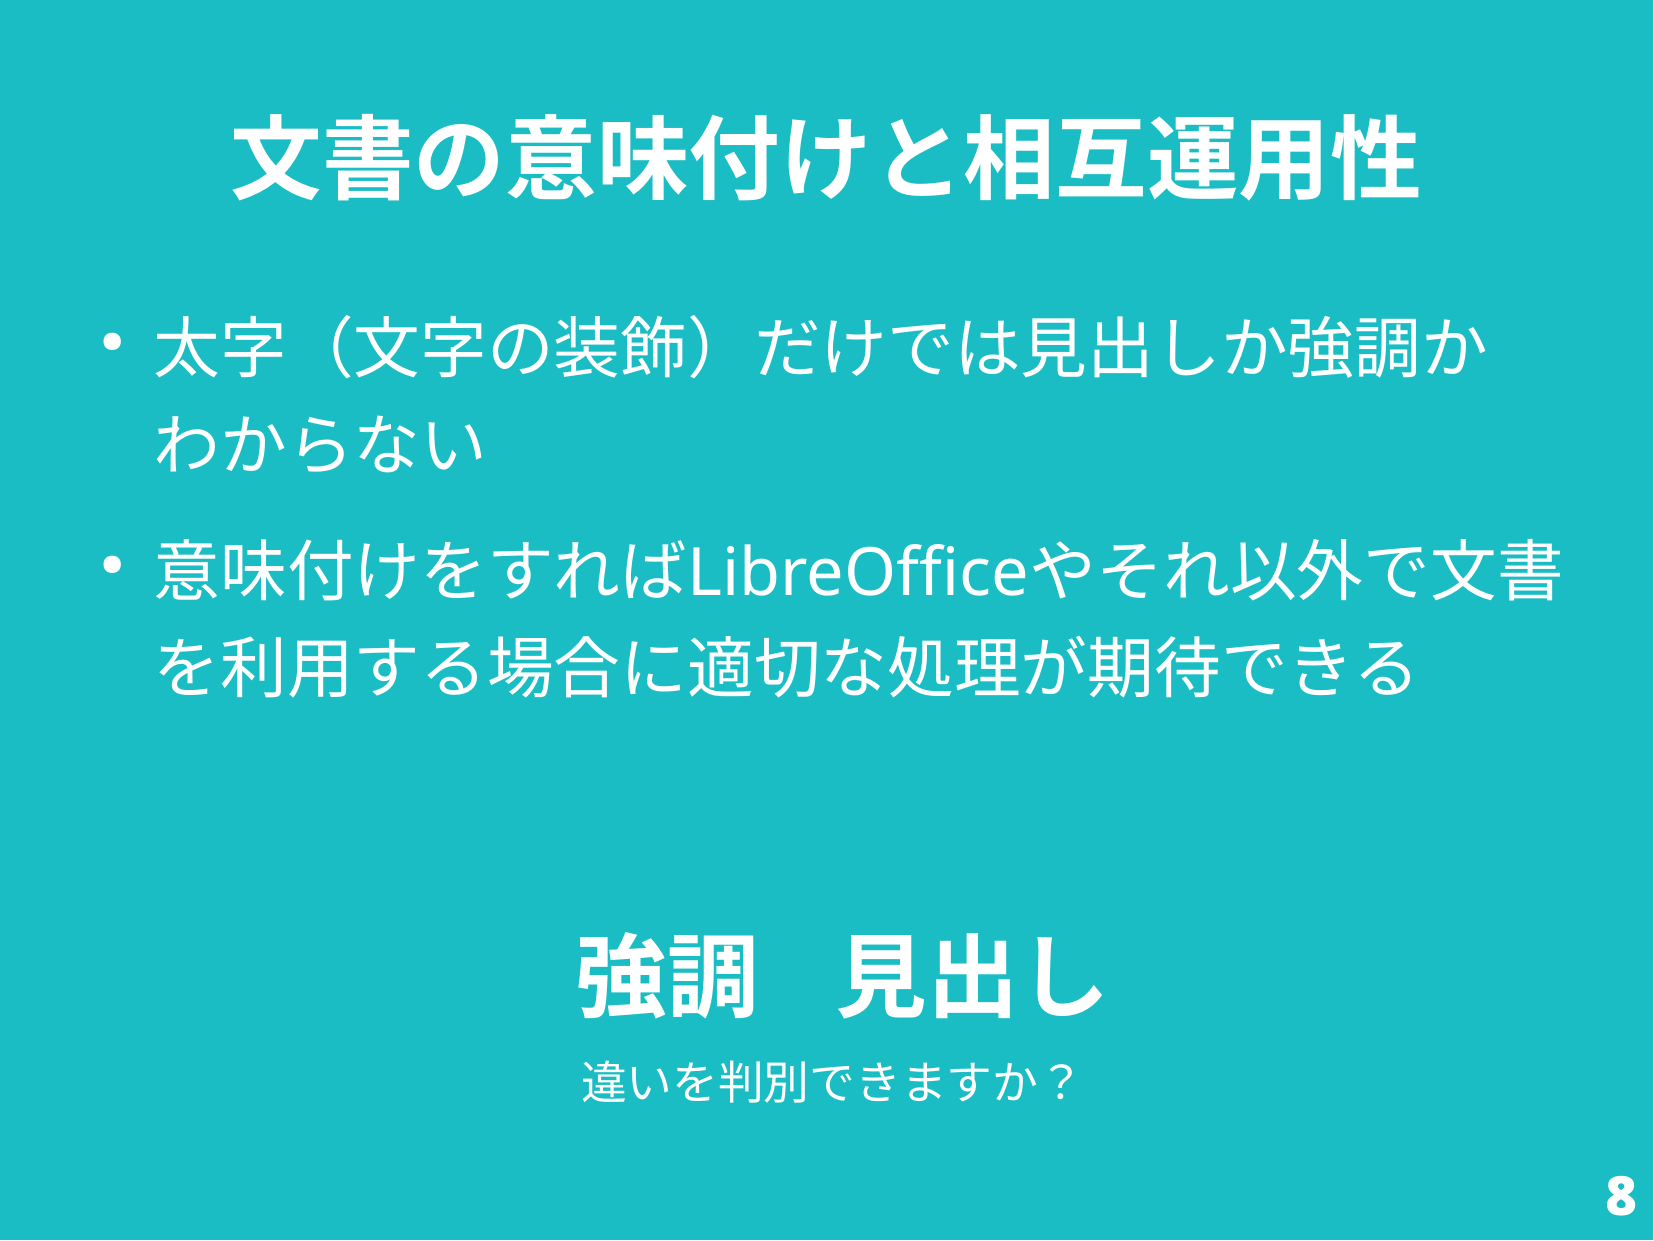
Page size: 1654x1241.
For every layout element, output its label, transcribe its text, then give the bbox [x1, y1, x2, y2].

list 太字（文字の装飾）だけでは見出しか強調か わからない 意味付けをすればLibreOfficeやそれ以外で文書を利用する場合に適切な処理が期待できる [82, 295, 1571, 957]
text_box 違いを判別できますか？ [566, 1039, 1100, 1119]
text_box 強調 [561, 896, 804, 1041]
text_box 見出し [820, 896, 1158, 1041]
title 文書の意味付けと相互運用性 [82, 49, 1571, 257]
